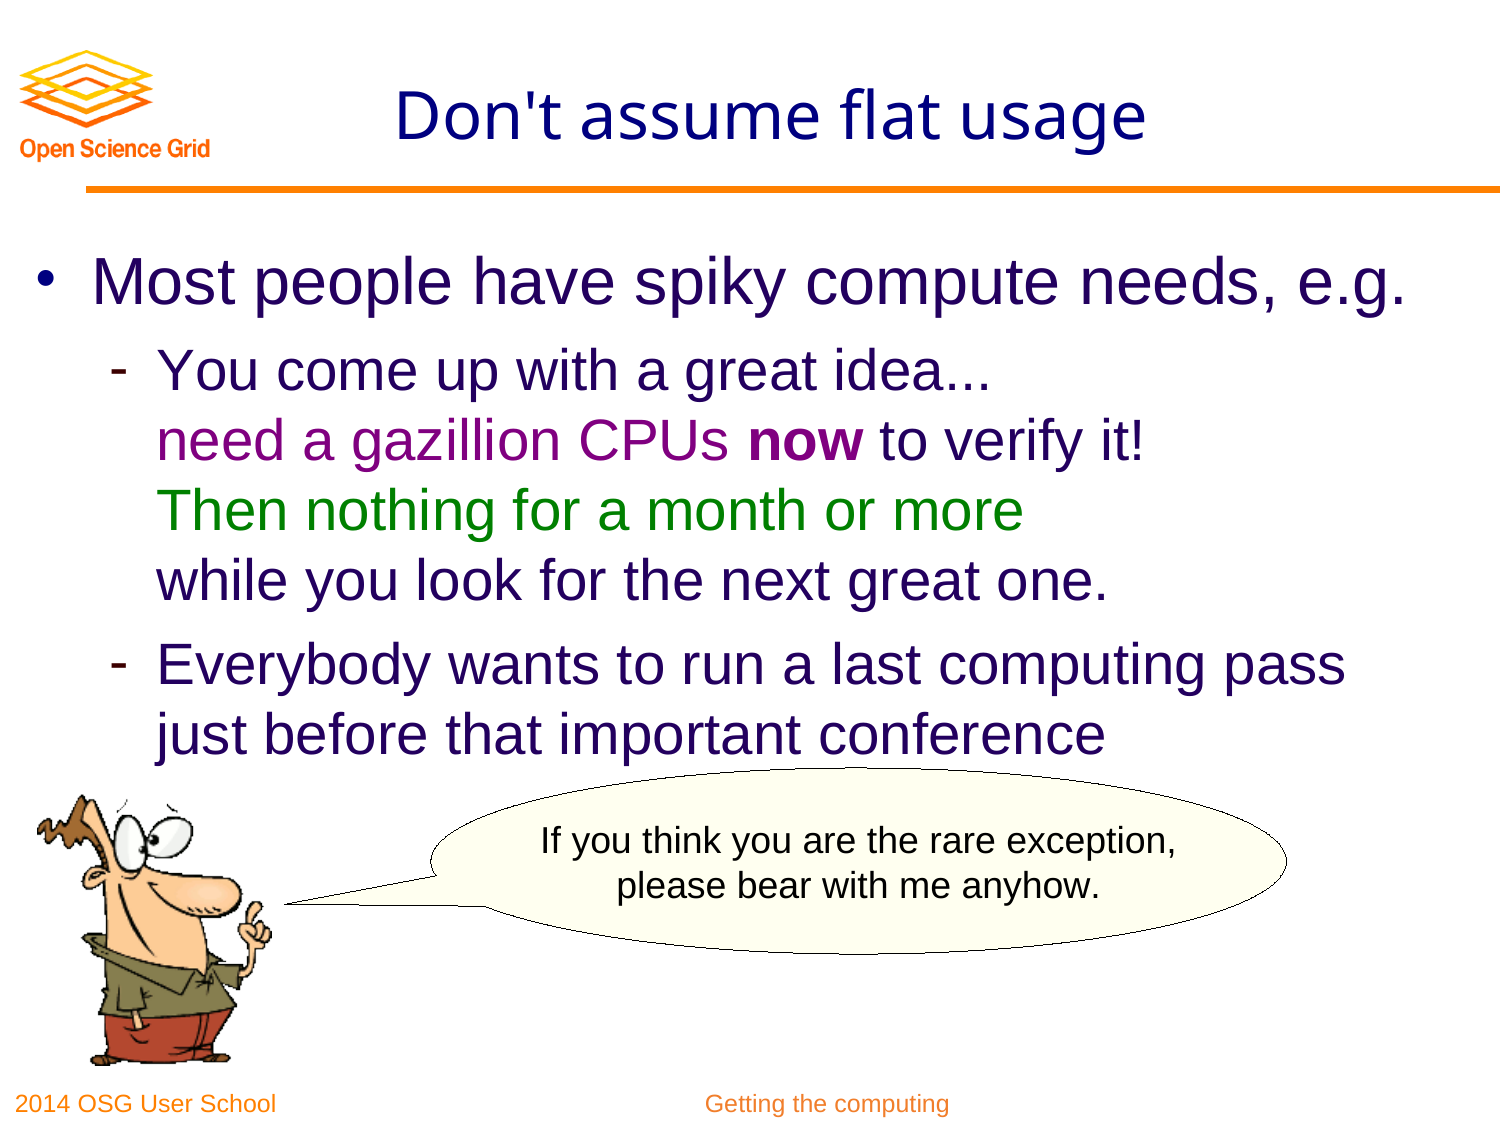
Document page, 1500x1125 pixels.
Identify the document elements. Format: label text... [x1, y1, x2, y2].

picture [37, 793, 272, 1066]
title Don't assume flat usage [201, 18, 1342, 207]
text_box If you think you are the rare exception, please bear with me anyhow. [284, 767, 1287, 955]
picture [0, 27, 201, 179]
list Most people have spiky compute needs, e.g. You come up with a great idea... need a gazillion CPUs now to verify it! Then nothing for a month or more while you look for the next great one. Everybody wants to run a last computing pass just before that important conference [19, 230, 1492, 1058]
